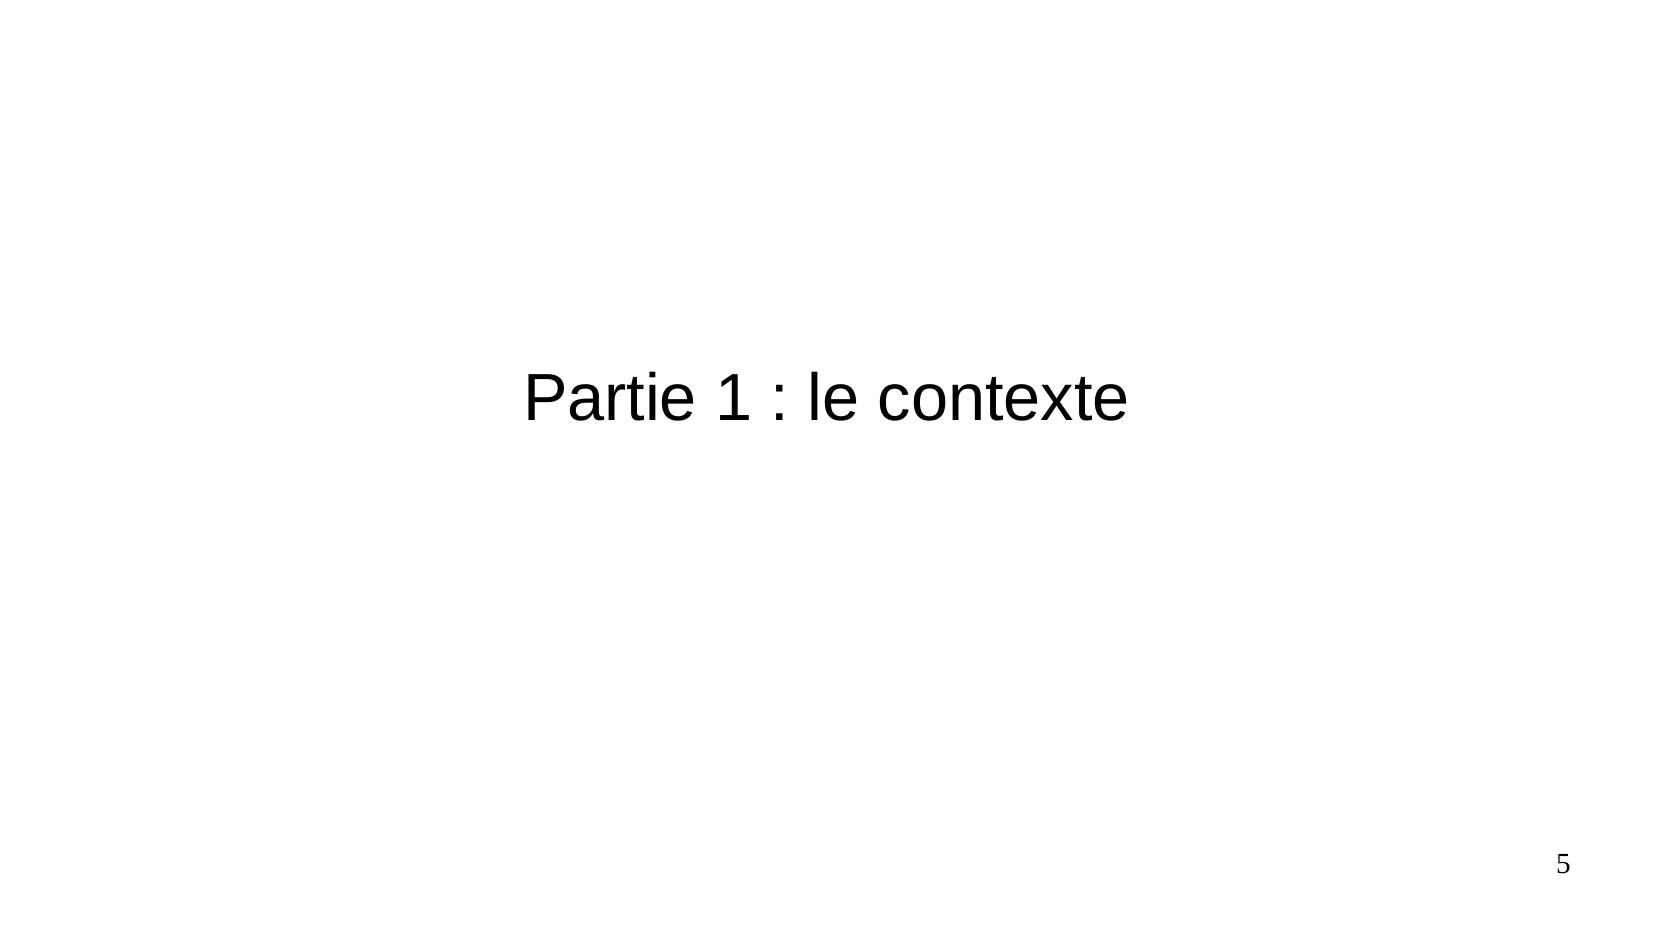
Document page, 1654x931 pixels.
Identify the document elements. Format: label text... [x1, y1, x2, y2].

subtitle Partie 1 : le contexte [82, 37, 1571, 757]
